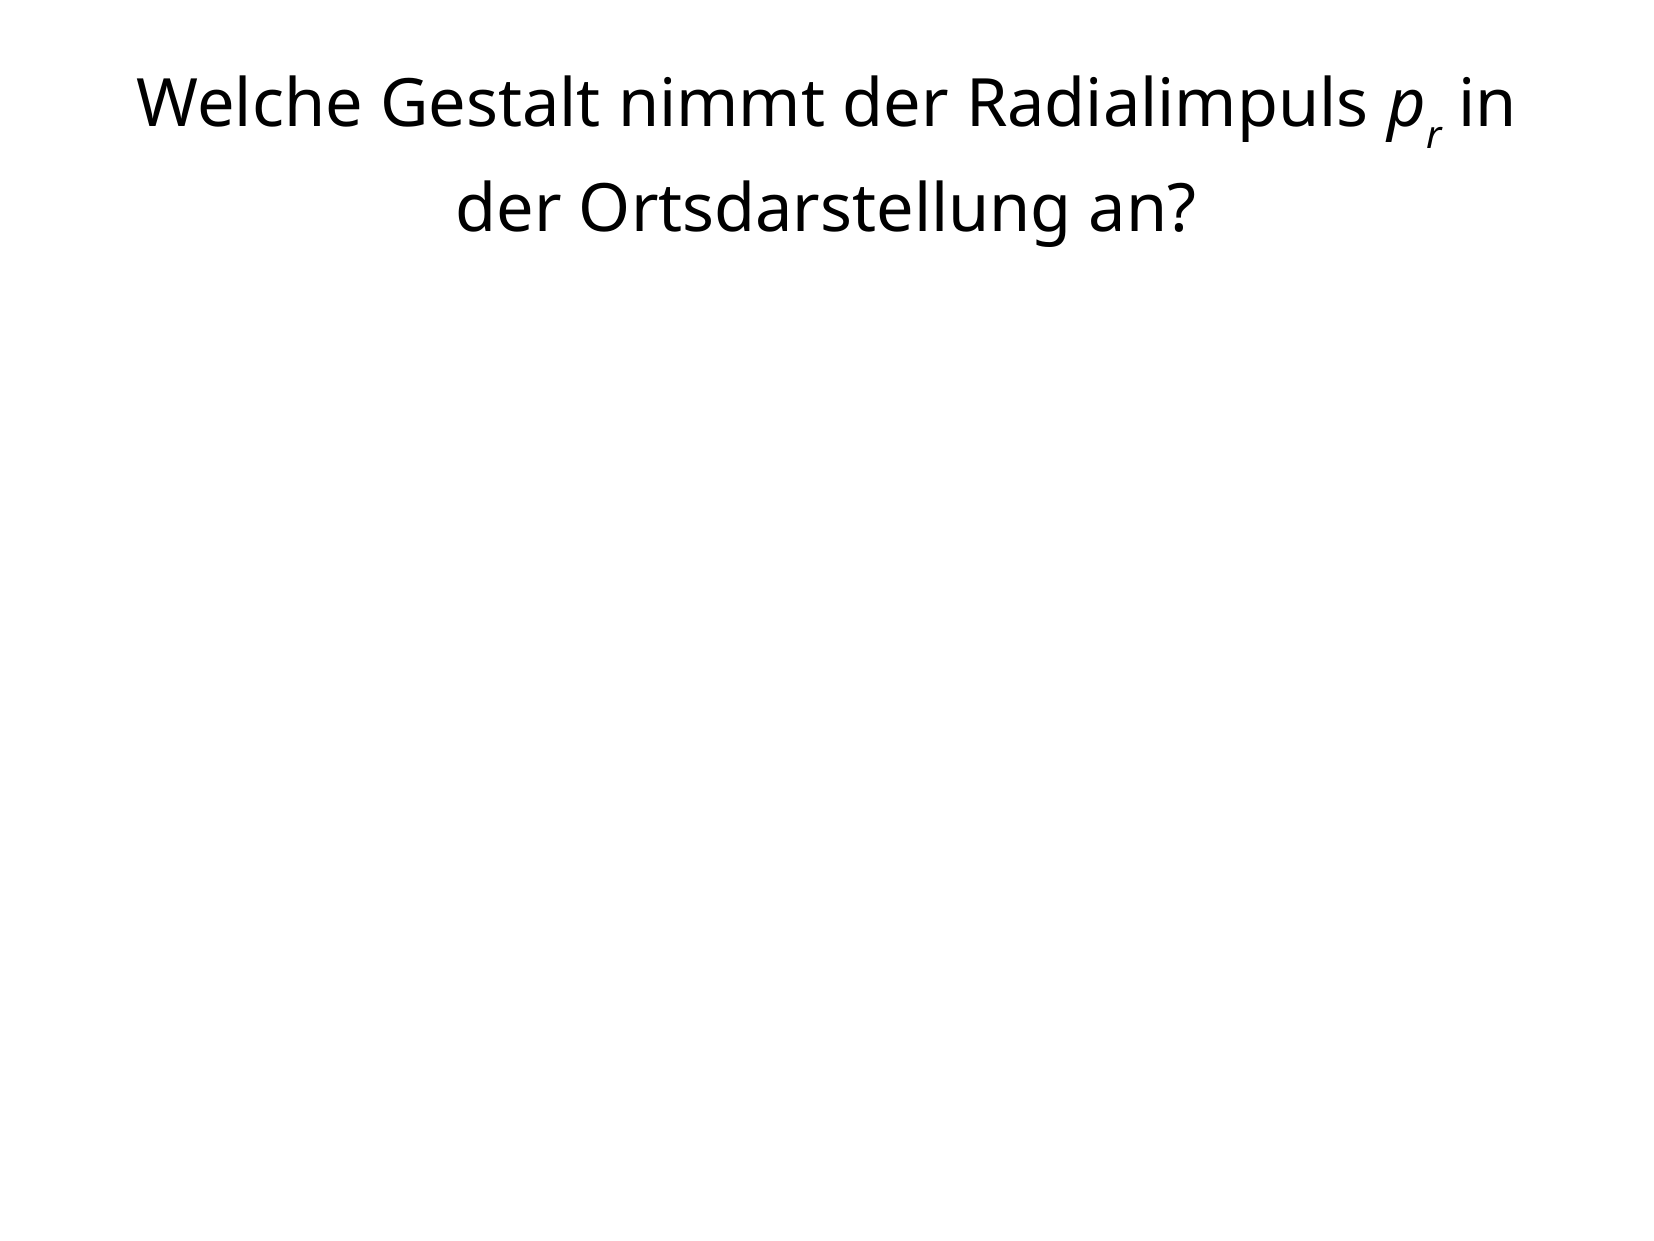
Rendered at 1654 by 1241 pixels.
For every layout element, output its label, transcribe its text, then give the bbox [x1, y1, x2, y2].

title Welche Gestalt nimmt der Radialimpuls pr in der Ortsdarstellung an? [82, 49, 1571, 257]
